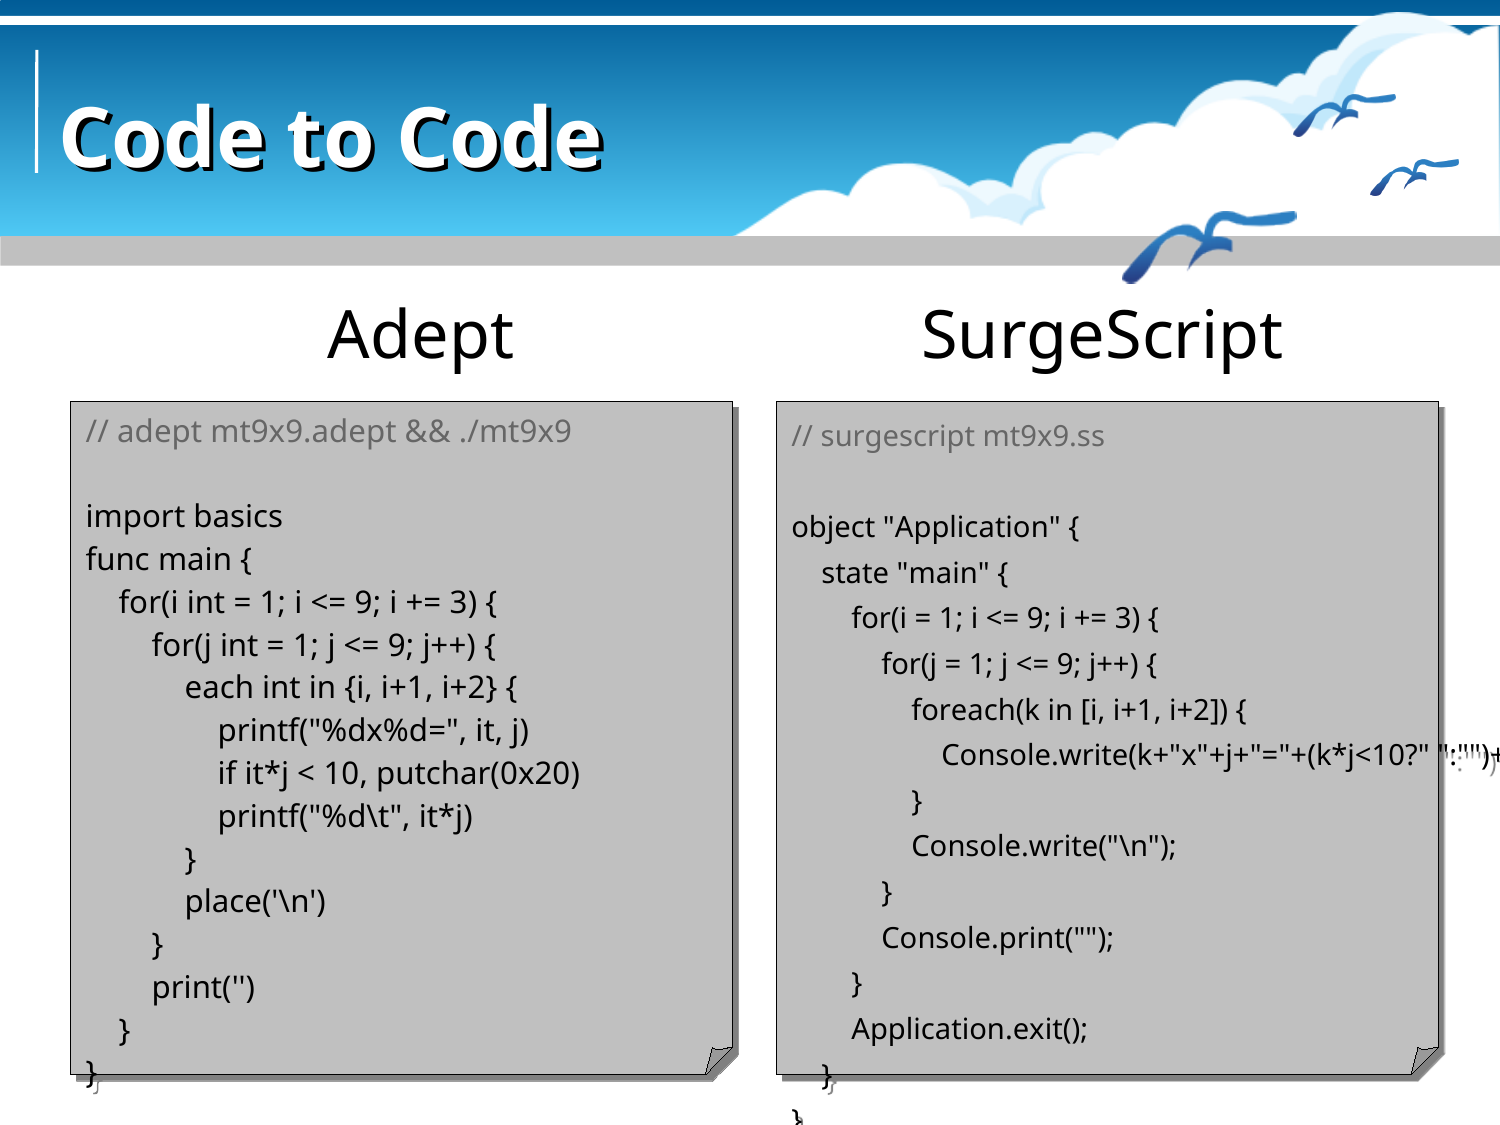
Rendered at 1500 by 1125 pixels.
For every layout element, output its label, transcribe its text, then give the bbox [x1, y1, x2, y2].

text_box // surgescript mt9x9.ss object "Application" { state "main" { for(i = 1; i <= 9; i += 3) { for(j = 1; j <= 9; j++) { foreach(k in [i, i+1, i+2]) { Console.write(k+"x"+j+"="+(k*j<10?" ":"")+k*j+"\t"); } Console.write("\n"); } Console.print(""); } Application.exit(); } } [776, 401, 1439, 1075]
text_box SurgeScript [906, 283, 1359, 388]
picture [730, 12, 1500, 283]
text_box Adept [312, 283, 562, 388]
title Code to Code [59, 86, 1465, 186]
text_box // adept mt9x9.adept && ./mt9x9 import basics func main { for(i int = 1; i <= 9; i += 3) { for(j int = 1; j <= 9; j++) { each int in {i, i+1, i+2} { printf("%dx%d=", it, j) if it*j < 10, putchar(0x20) printf("%d\t", it*j) } place('\n') } print('') } } [70, 401, 733, 1075]
